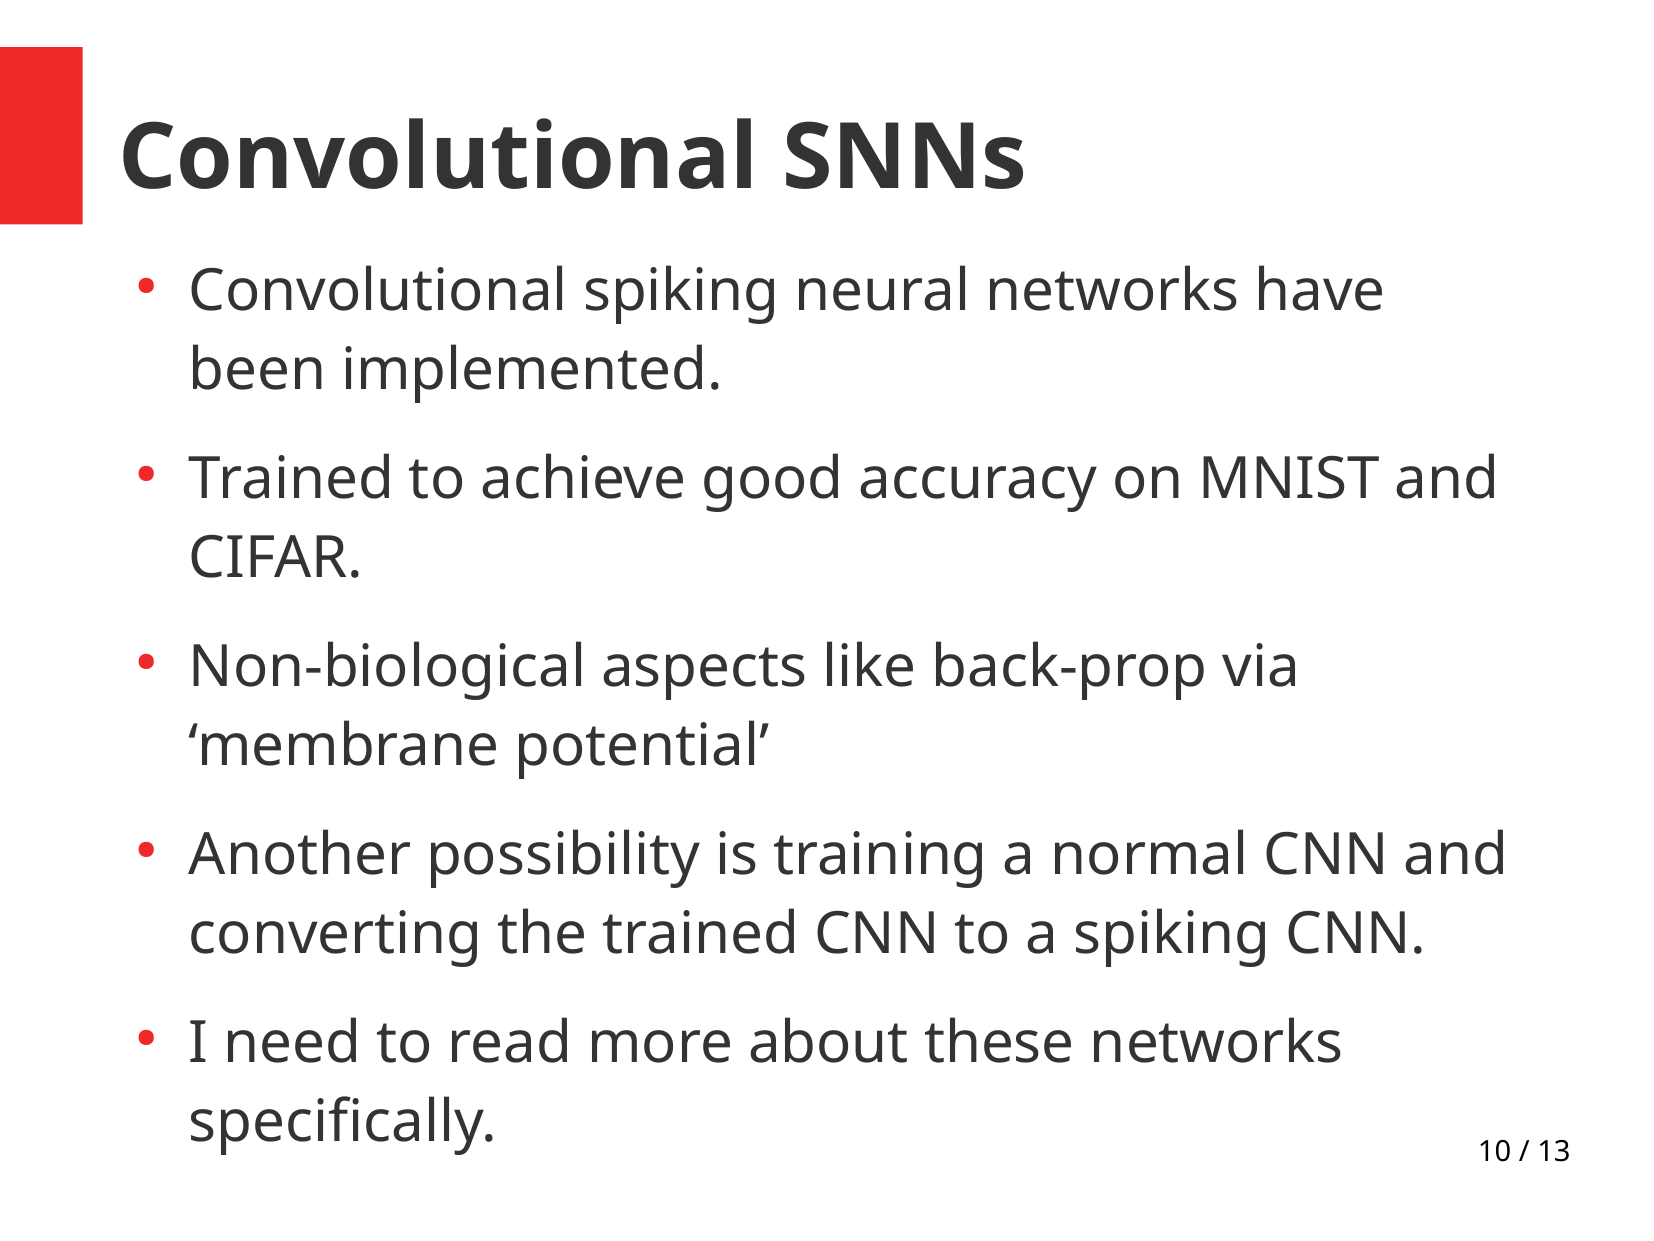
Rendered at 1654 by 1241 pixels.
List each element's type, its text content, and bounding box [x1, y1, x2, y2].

title Convolutional SNNs [118, 49, 1571, 257]
list Convolutional spiking neural networks have been implemented. Trained to achieve good accuracy on MNIST and CIFAR. Non-biological aspects like back-prop via ‘membrane potential’ Another possibility is training a normal CNN and converting the trained CNN to a spiking CNN. I need to read more about these networks specifically. [118, 248, 1536, 968]
